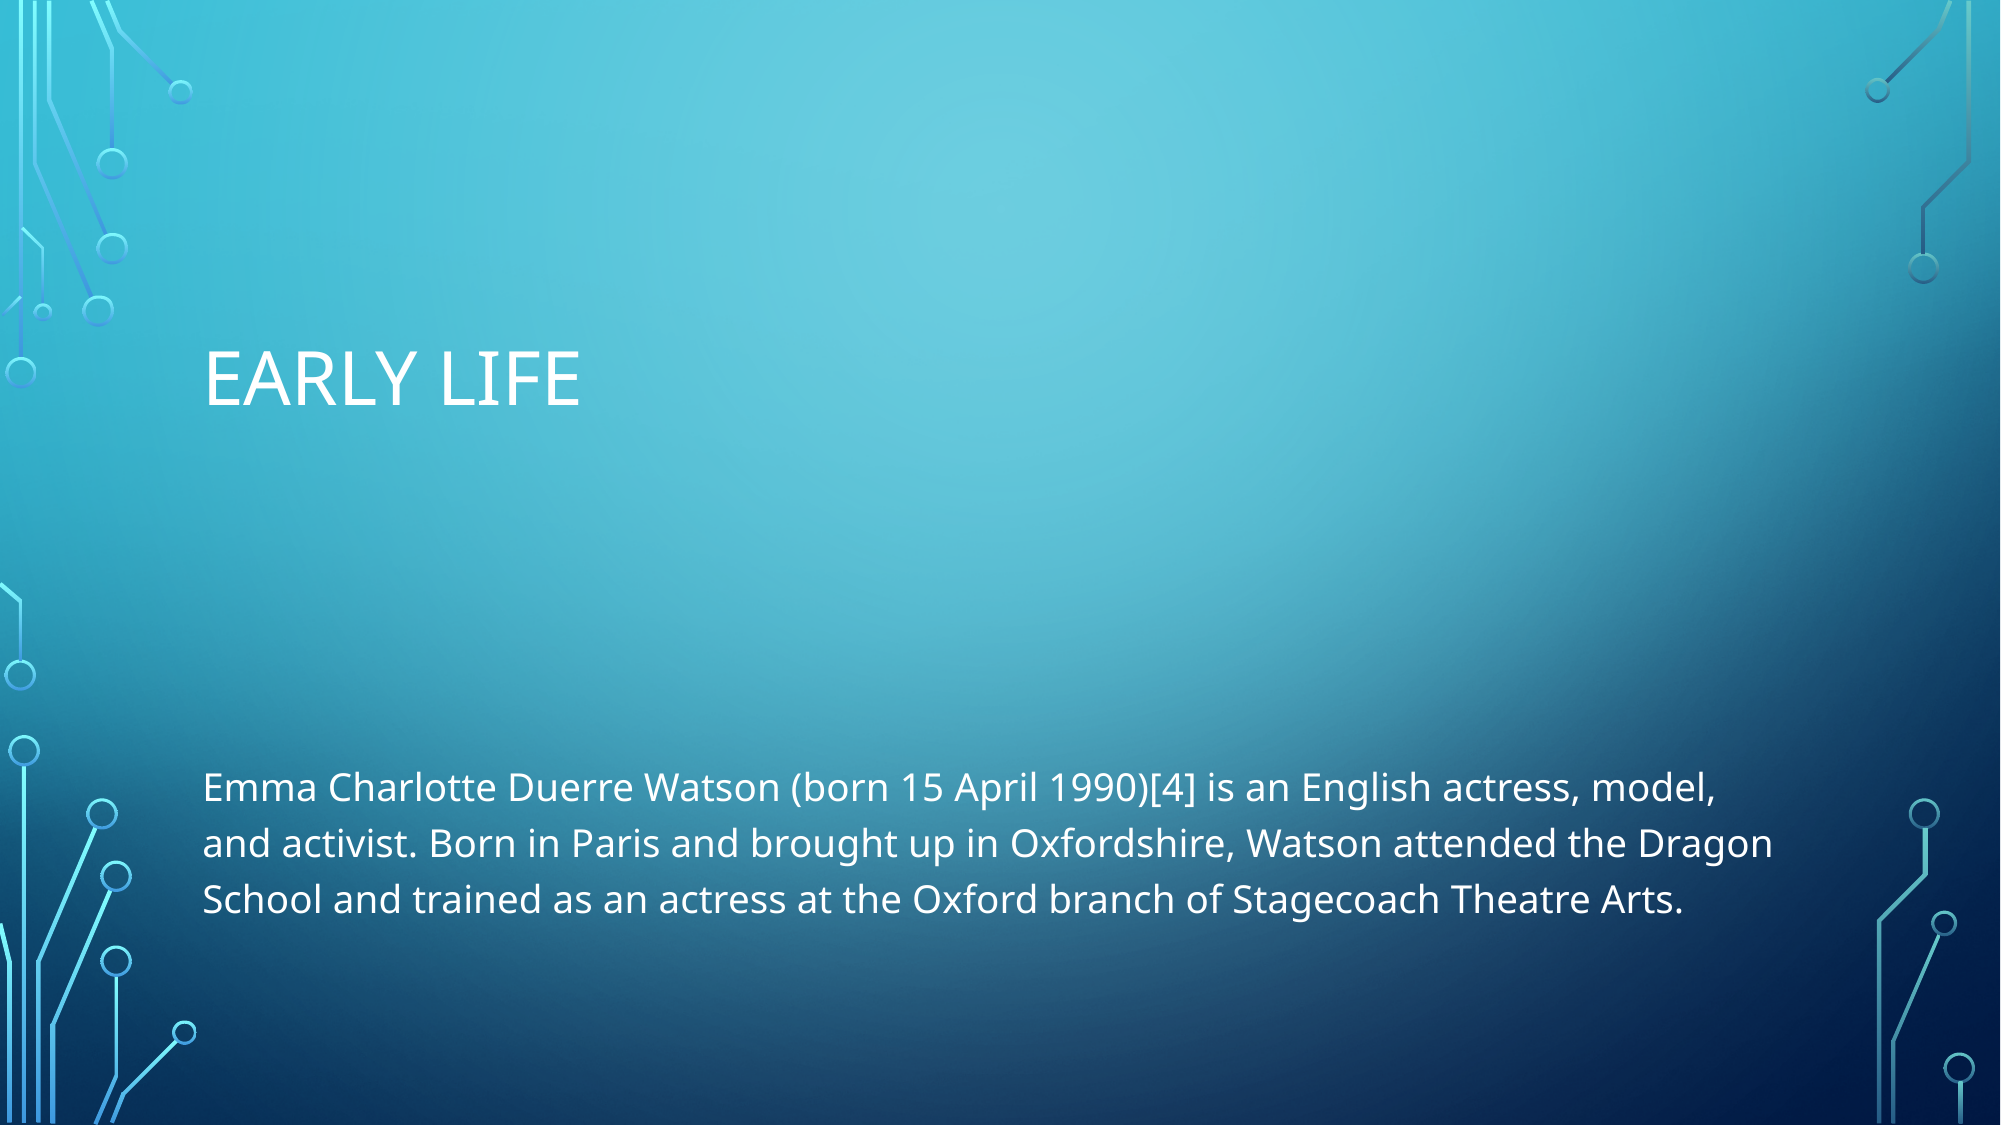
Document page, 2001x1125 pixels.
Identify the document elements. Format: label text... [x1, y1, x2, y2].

list Emma Charlotte Duerre Watson (born 15 April 1990)[4] is an English actress, model, and activist. Born in Paris and brought up in Oxfordshire, Watson attended the Dragon School and trained as an actress at the Oxford branch of Stagecoach Theatre Arts. [157, 350, 1466, 987]
title Early life [89, 99, 1813, 427]
